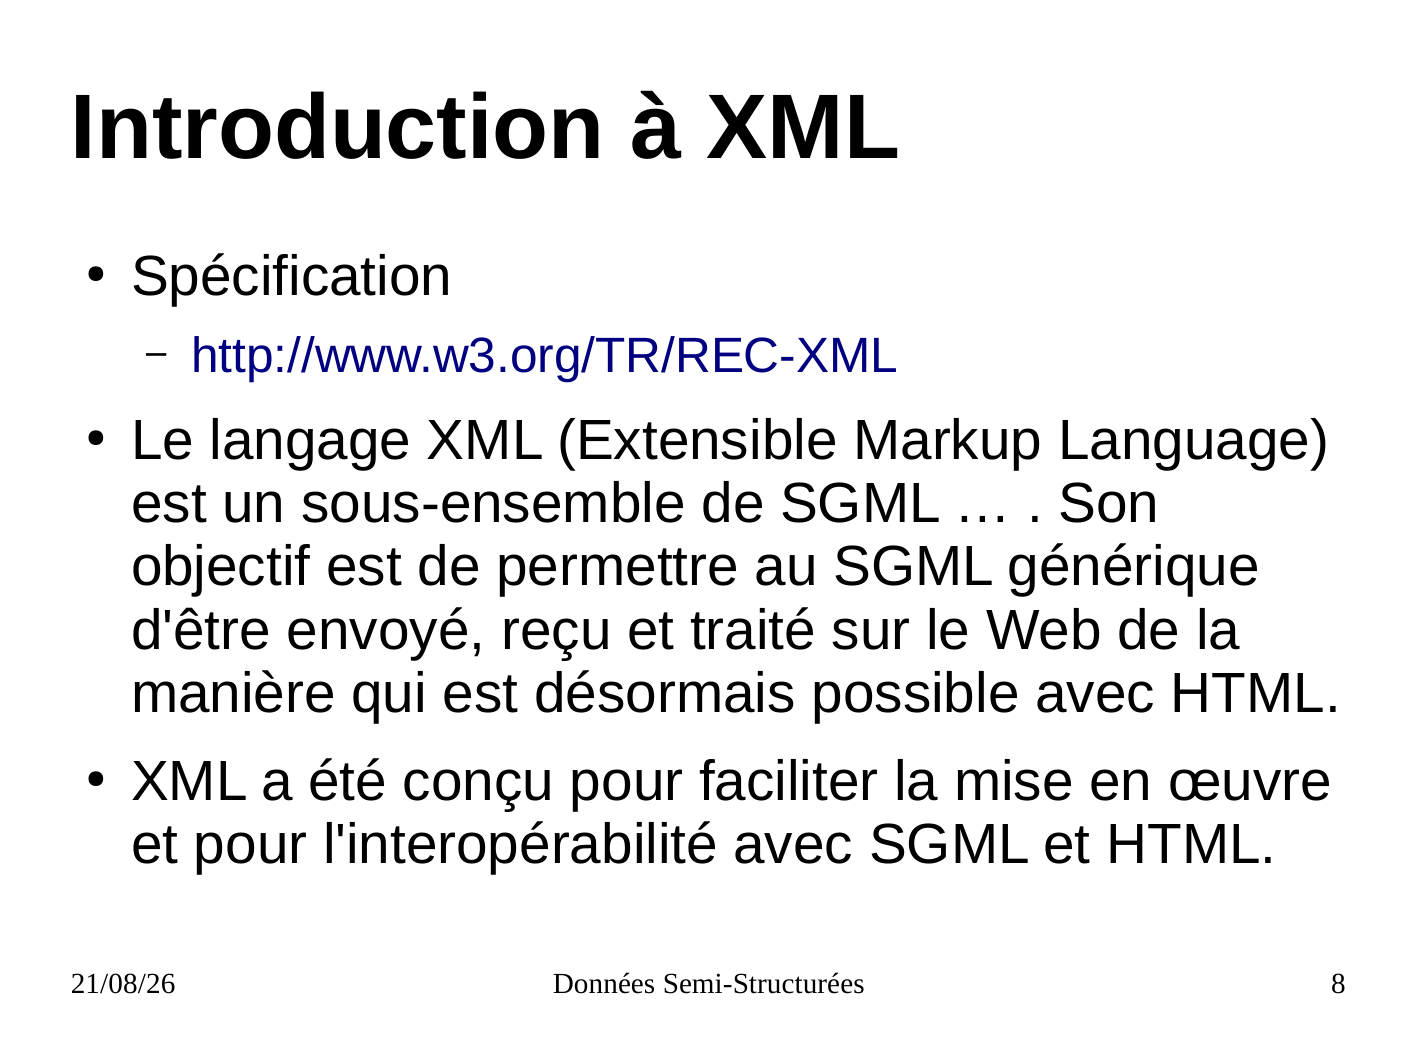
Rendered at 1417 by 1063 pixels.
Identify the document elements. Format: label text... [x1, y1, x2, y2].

list Spécification http://www.w3.org/TR/REC-XML Le langage XML (Extensible Markup Language) est un sous-ensemble de SGML … . Son objectif est de permettre au SGML générique d'être envoyé, reçu et traité sur le Web de la manière qui est désormais possible avec HTML. XML a été conçu pour faciliter la mise en œuvre et pour l'interopérabilité avec SGML et HTML. [70, 244, 1346, 925]
title Introduction à XML [70, 42, 1346, 212]
